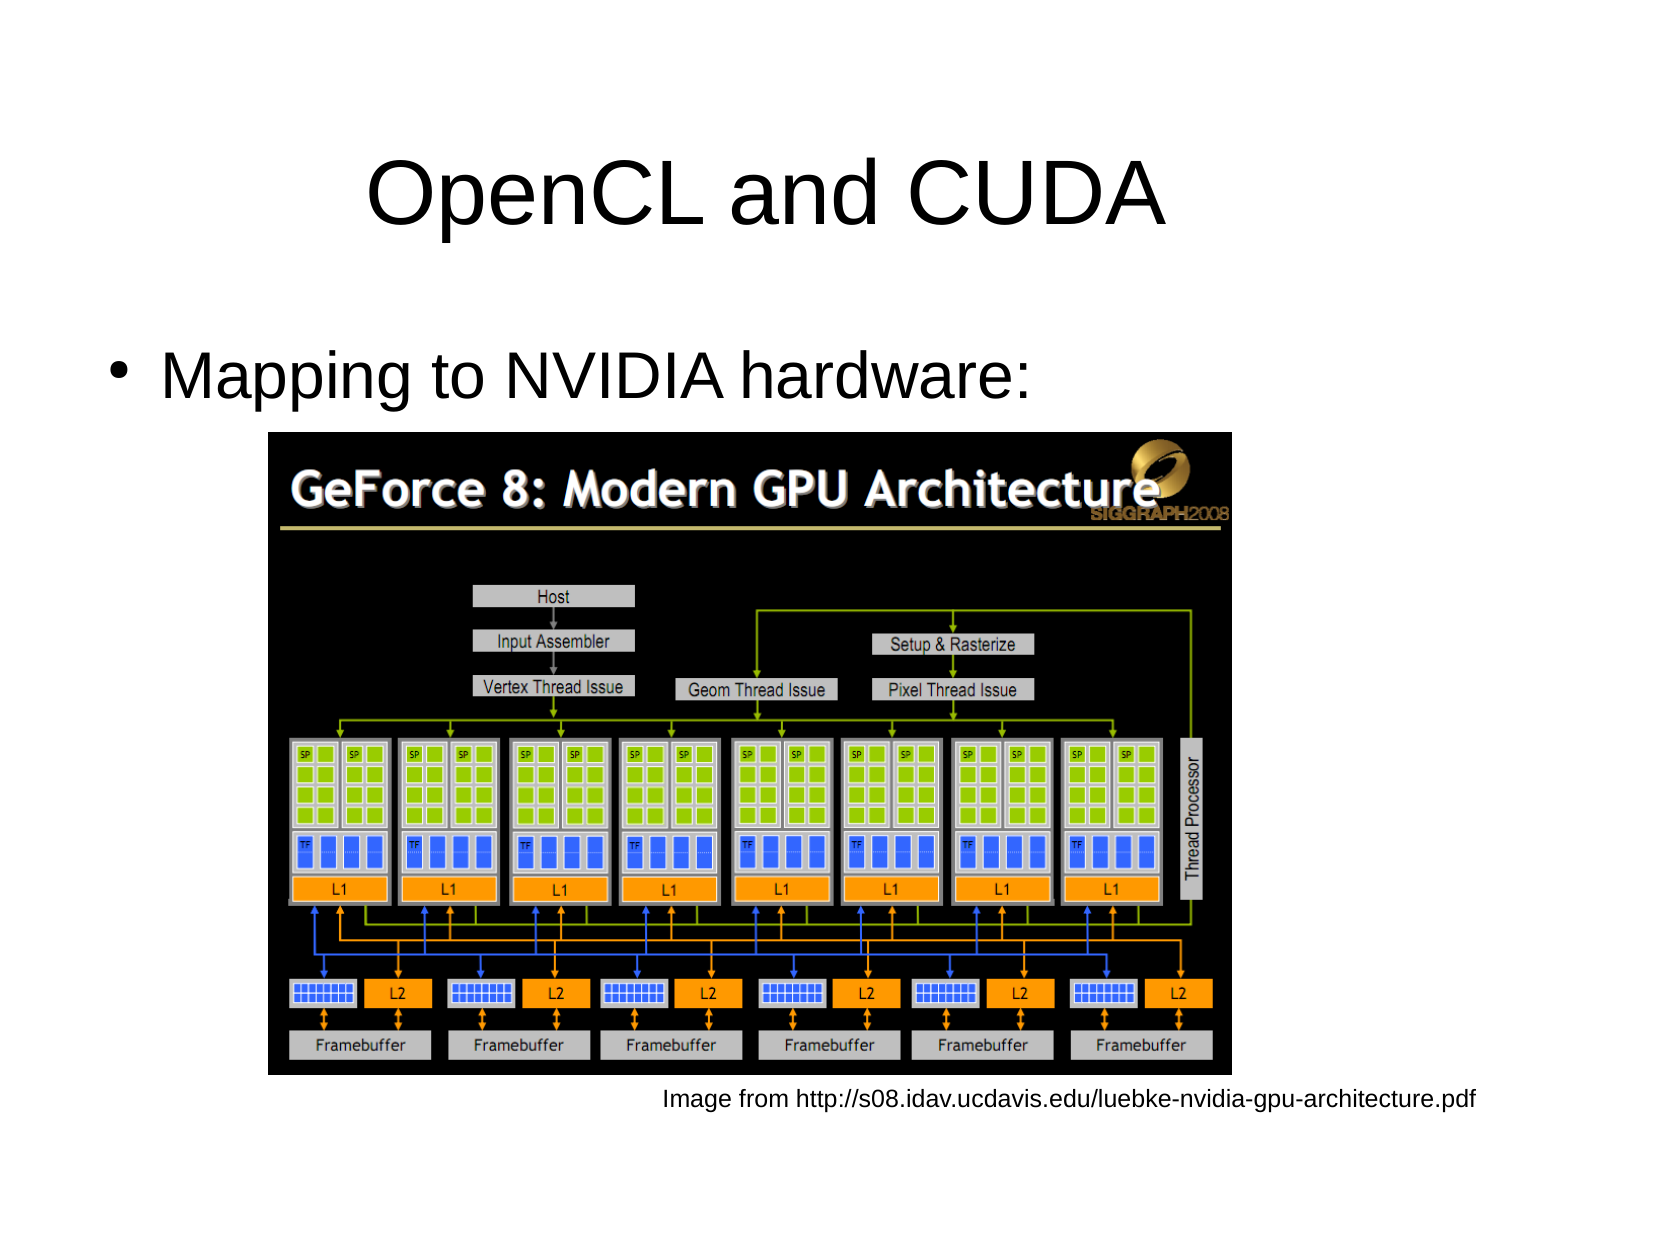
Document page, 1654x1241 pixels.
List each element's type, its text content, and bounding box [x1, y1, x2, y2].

list Mapping to NVIDIA hardware: [75, 324, 1051, 421]
text_box Image from http://s08.idav.ucdavis.edu/luebke-nvidia-gpu-architecture.pdf [0, 1074, 1501, 1121]
title OpenCL and CUDA [75, 75, 1426, 301]
picture [268, 432, 1232, 1074]
